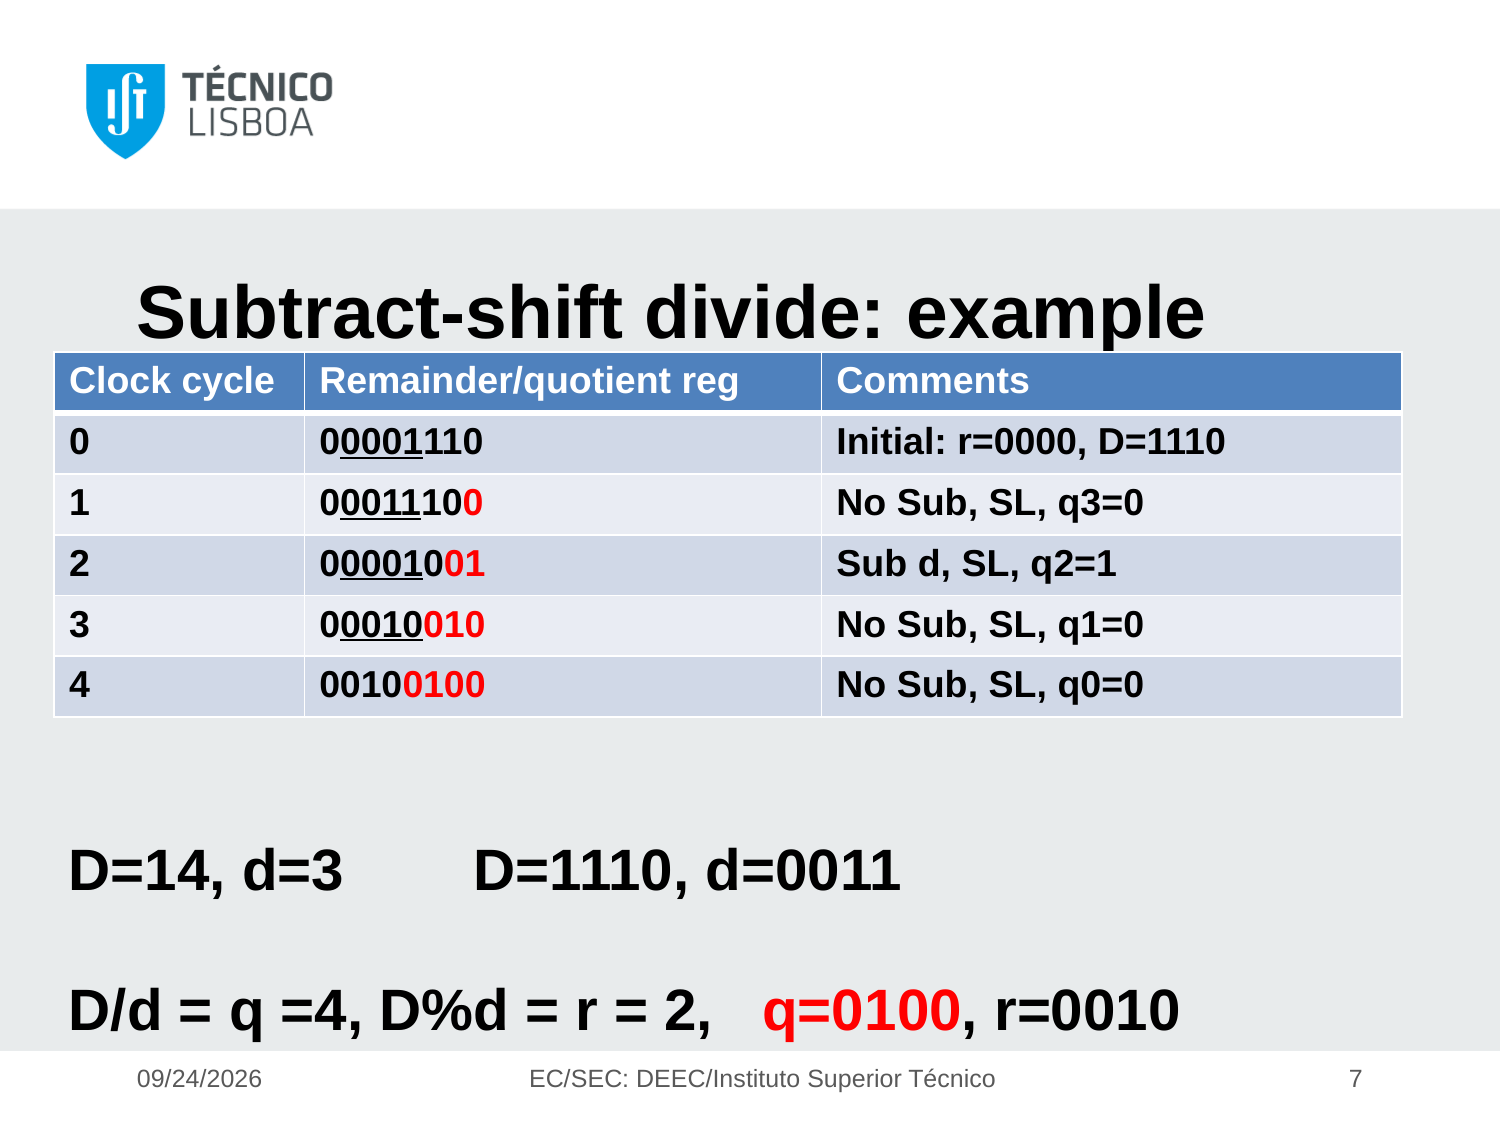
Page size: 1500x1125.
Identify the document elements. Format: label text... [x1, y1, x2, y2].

slide_number <number> [1077, 1052, 1378, 1103]
table_cell 2 [55, 536, 304, 595]
table_cell 3 [55, 596, 304, 655]
text_box D=14, d=3 D=1110, d=0011 D/d = q =4, D%d = r = 2, q=0100, r=0010 [54, 825, 1207, 1050]
table_cell Initial: r=0000, D=1110 [822, 416, 1401, 473]
table_cell 00001001 [305, 536, 821, 595]
table_cell Sub d, SL, q2=1 [822, 536, 1401, 595]
footer EC/SEC: DEEC/Instituto Superior Técnico [512, 1052, 1021, 1103]
table_cell 00001110 [305, 416, 821, 473]
table_header Clock cycle [55, 353, 304, 410]
title Subtract-shift divide: example [121, 237, 1378, 351]
table_cell 4 [55, 657, 304, 716]
table_cell No Sub, SL, q1=0 [822, 596, 1401, 655]
picture [0, 0, 1500, 1125]
slide_number 10/30/2018 [121, 1052, 425, 1103]
table_cell 00100100 [305, 657, 821, 716]
table_cell No Sub, SL, q3=0 [822, 475, 1401, 534]
table_cell 00011100 [305, 475, 821, 534]
table_header Comments [822, 353, 1401, 410]
table_cell 0 [55, 416, 304, 473]
table_cell 1 [55, 475, 304, 534]
table_cell 00010010 [305, 596, 821, 655]
table_header Remainder/quotient reg [305, 353, 821, 410]
table_cell No Sub, SL, q0=0 [822, 657, 1401, 716]
